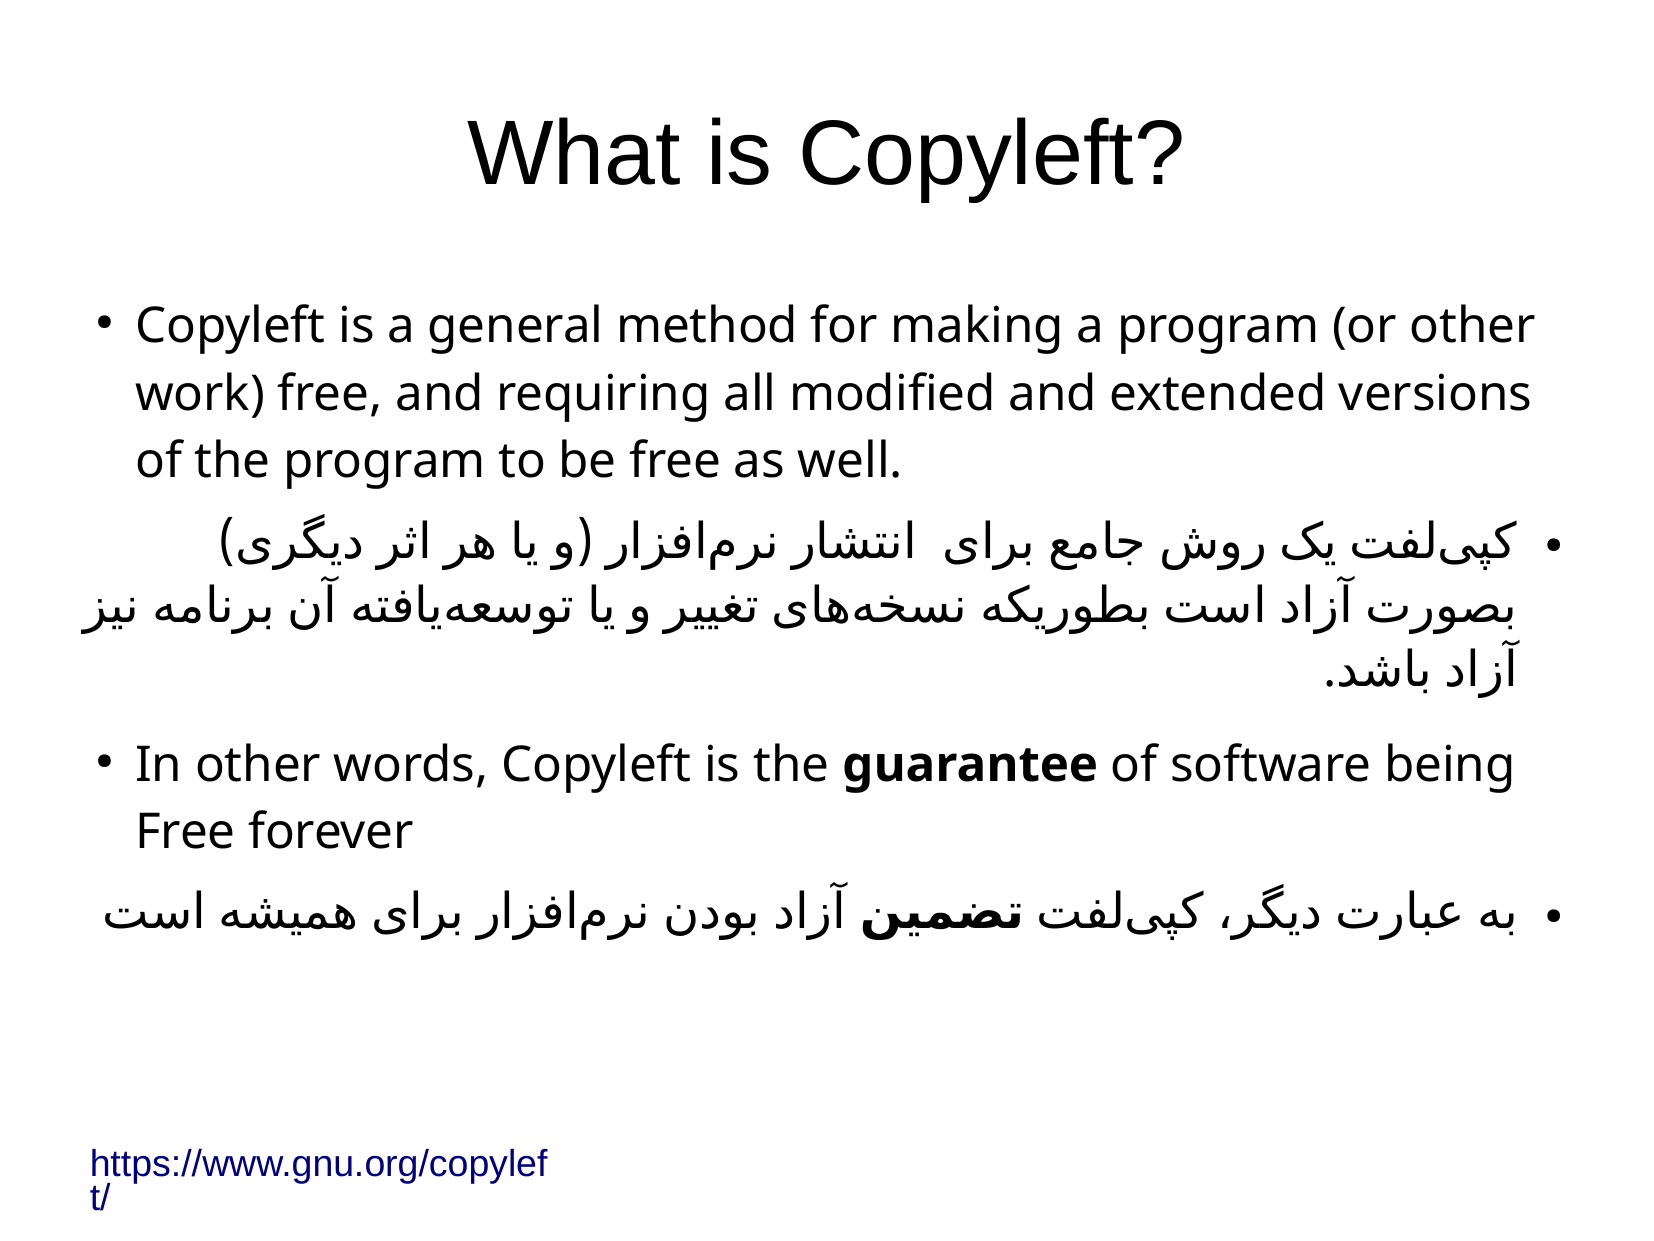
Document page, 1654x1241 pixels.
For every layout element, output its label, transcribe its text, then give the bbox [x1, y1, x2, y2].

list Copyleft is a general method for making a program (or other work) free, and requiring all modified and extended versions of the program to be free as well. کپی‌لفت یک روش جامع برای انتشار نرم‌افزار (و یا هر اثر دیگری) بصورت آزاد است بطوریکه نسخه‌های تغییر و یا توسعه‌یافته آن برنامه نیز آزاد باشد. In other words, Copyleft is the guarantee of software being Free forever به عبارت دیگر، کپی‌لفت تضمین آزاد بودن نرم‌افزار برای همیشه است [82, 290, 1571, 1010]
title What is Copyleft? [82, 49, 1571, 257]
text_box https://www.gnu.org/copyleft/ [75, 1135, 564, 1186]
